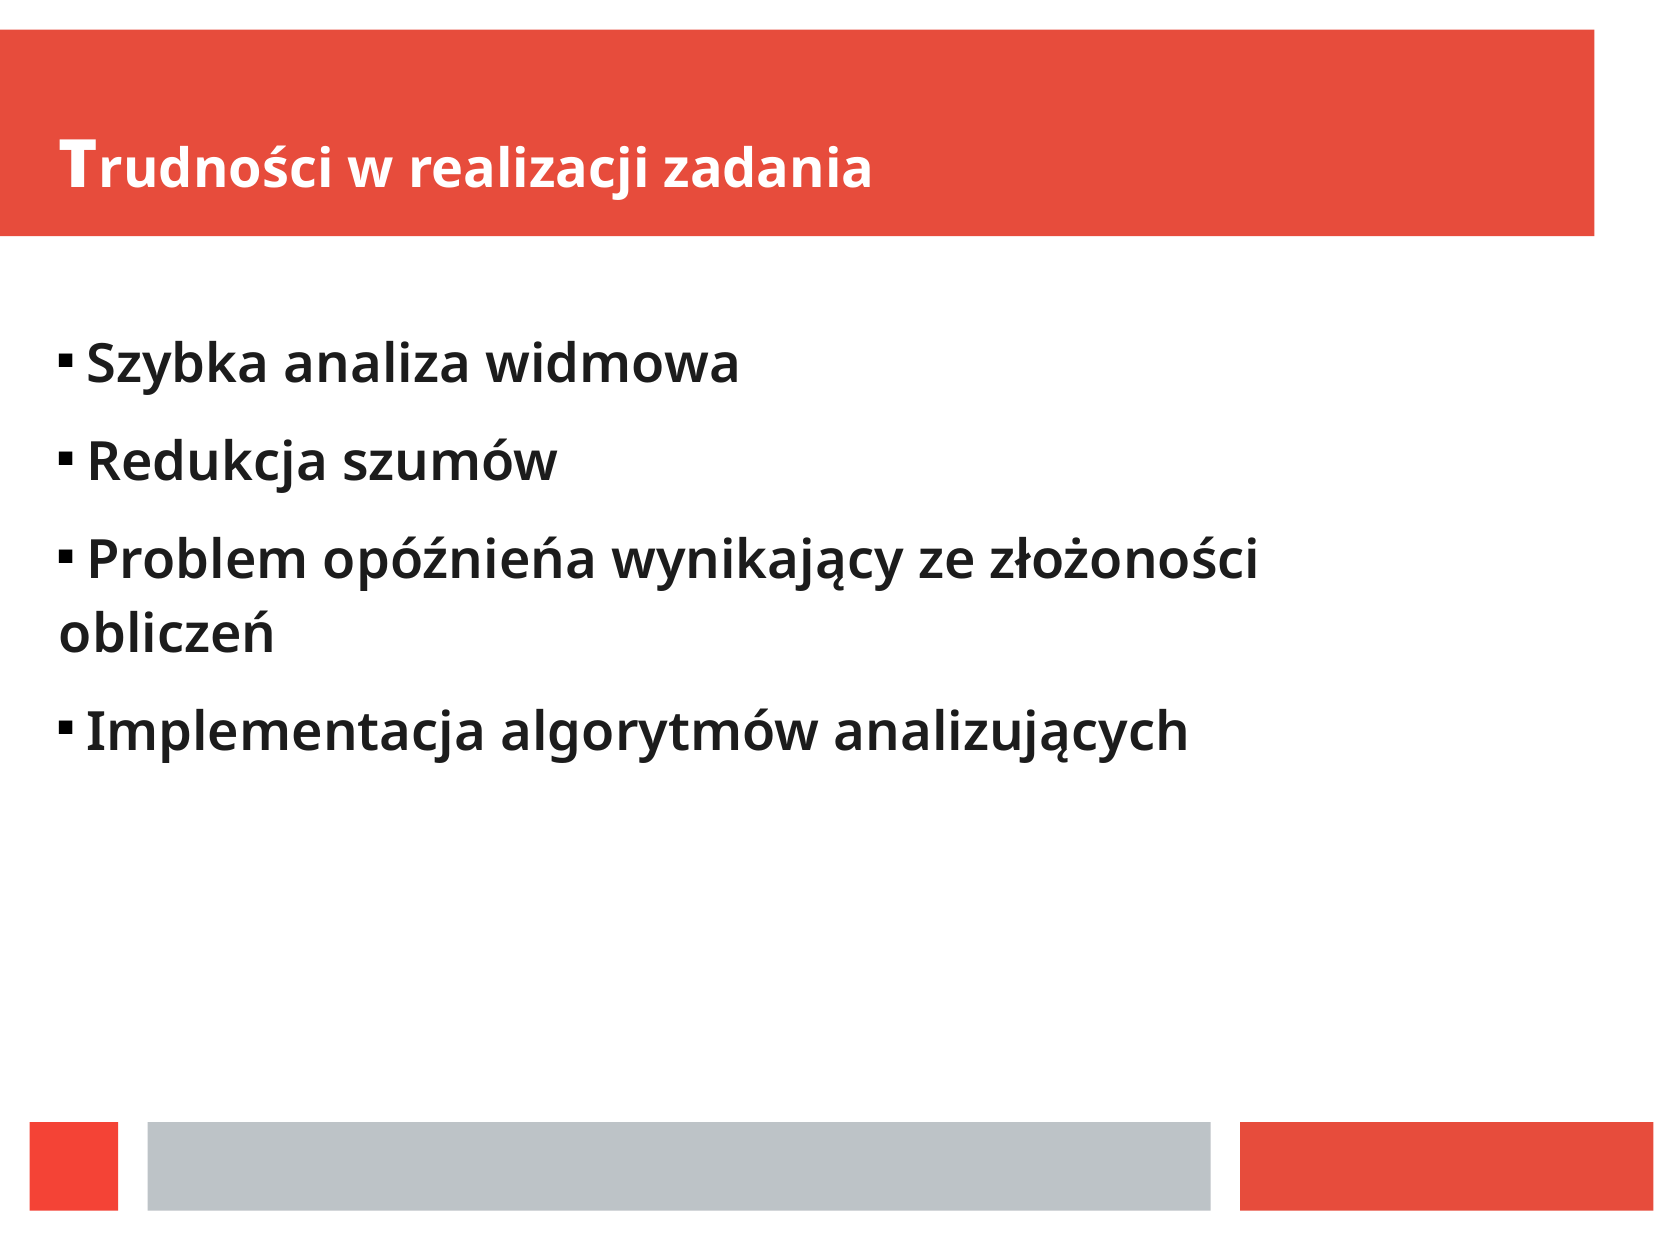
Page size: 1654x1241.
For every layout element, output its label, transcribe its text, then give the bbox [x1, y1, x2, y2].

list Szybka analiza widmowa Redukcja szumów Problem opóźnieńa wynikający ze złożoności obliczeń Implementacja algorytmów analizujących [59, 324, 1565, 1093]
title Trudności w realizacji zadania [59, 59, 1595, 207]
